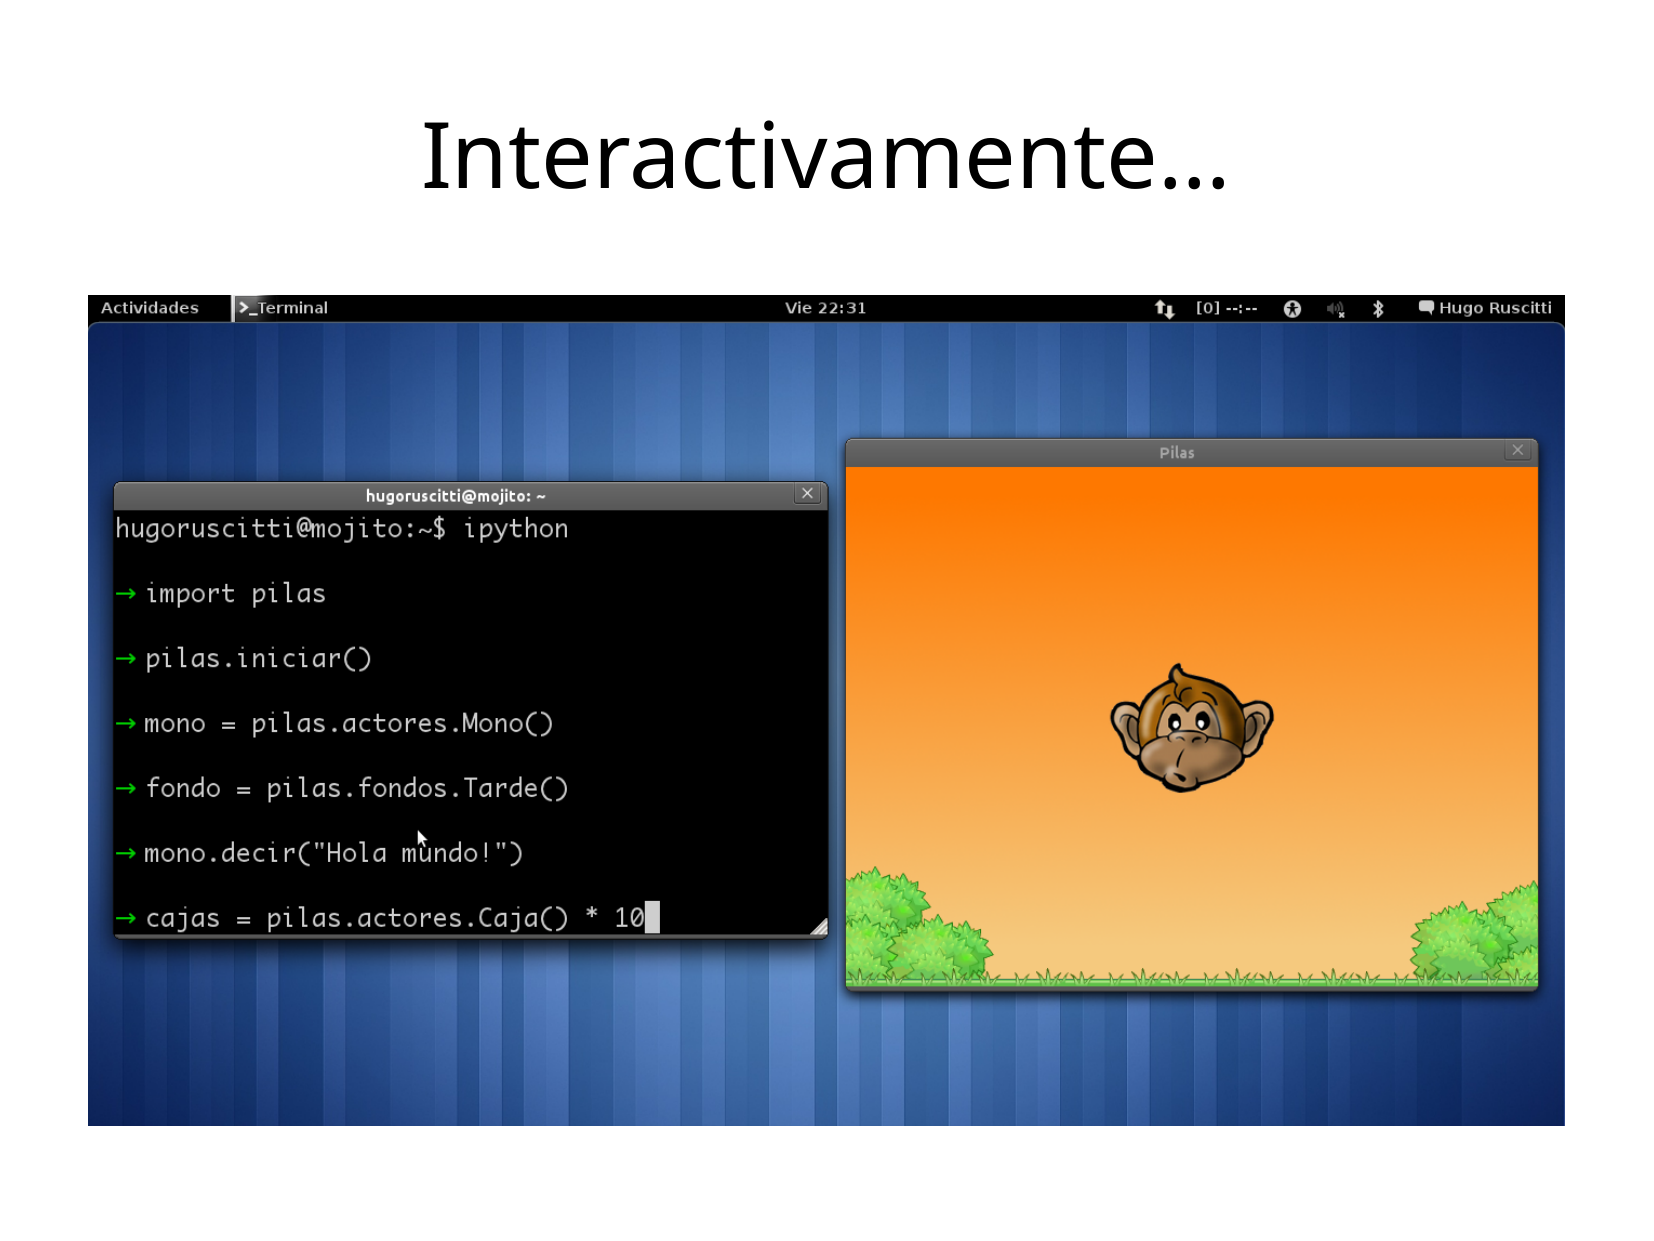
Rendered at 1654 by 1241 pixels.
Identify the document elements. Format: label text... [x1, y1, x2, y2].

picture [88, 295, 1565, 1126]
title Interactivamente... [82, 49, 1571, 257]
